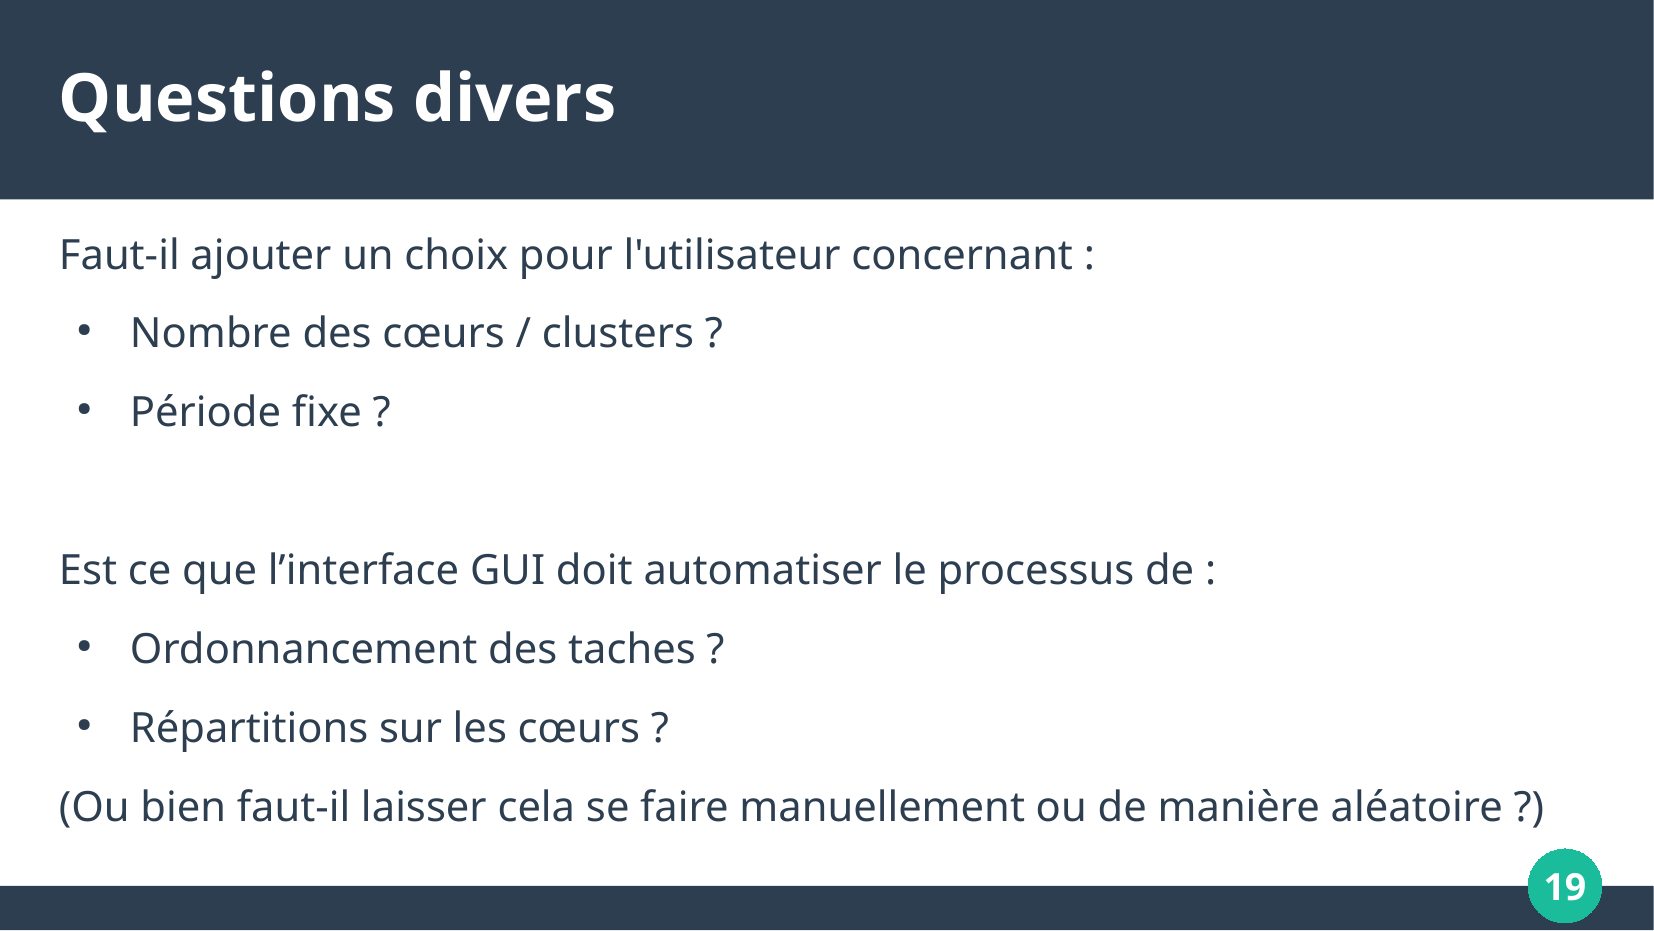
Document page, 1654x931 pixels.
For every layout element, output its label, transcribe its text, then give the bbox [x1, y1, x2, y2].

title Questions divers [59, 37, 1595, 155]
list Faut-il ajouter un choix pour l'utilisateur concernant : Nombre des cœurs / clusters ? Période fixe ? Est ce que l’interface GUI doit automatiser le processus de : Ordonnancement des taches ? Répartitions sur les cœurs ? (Ou bien faut-il laisser cela se faire manuellement ou de manière aléatoire ?) [59, 225, 1595, 858]
